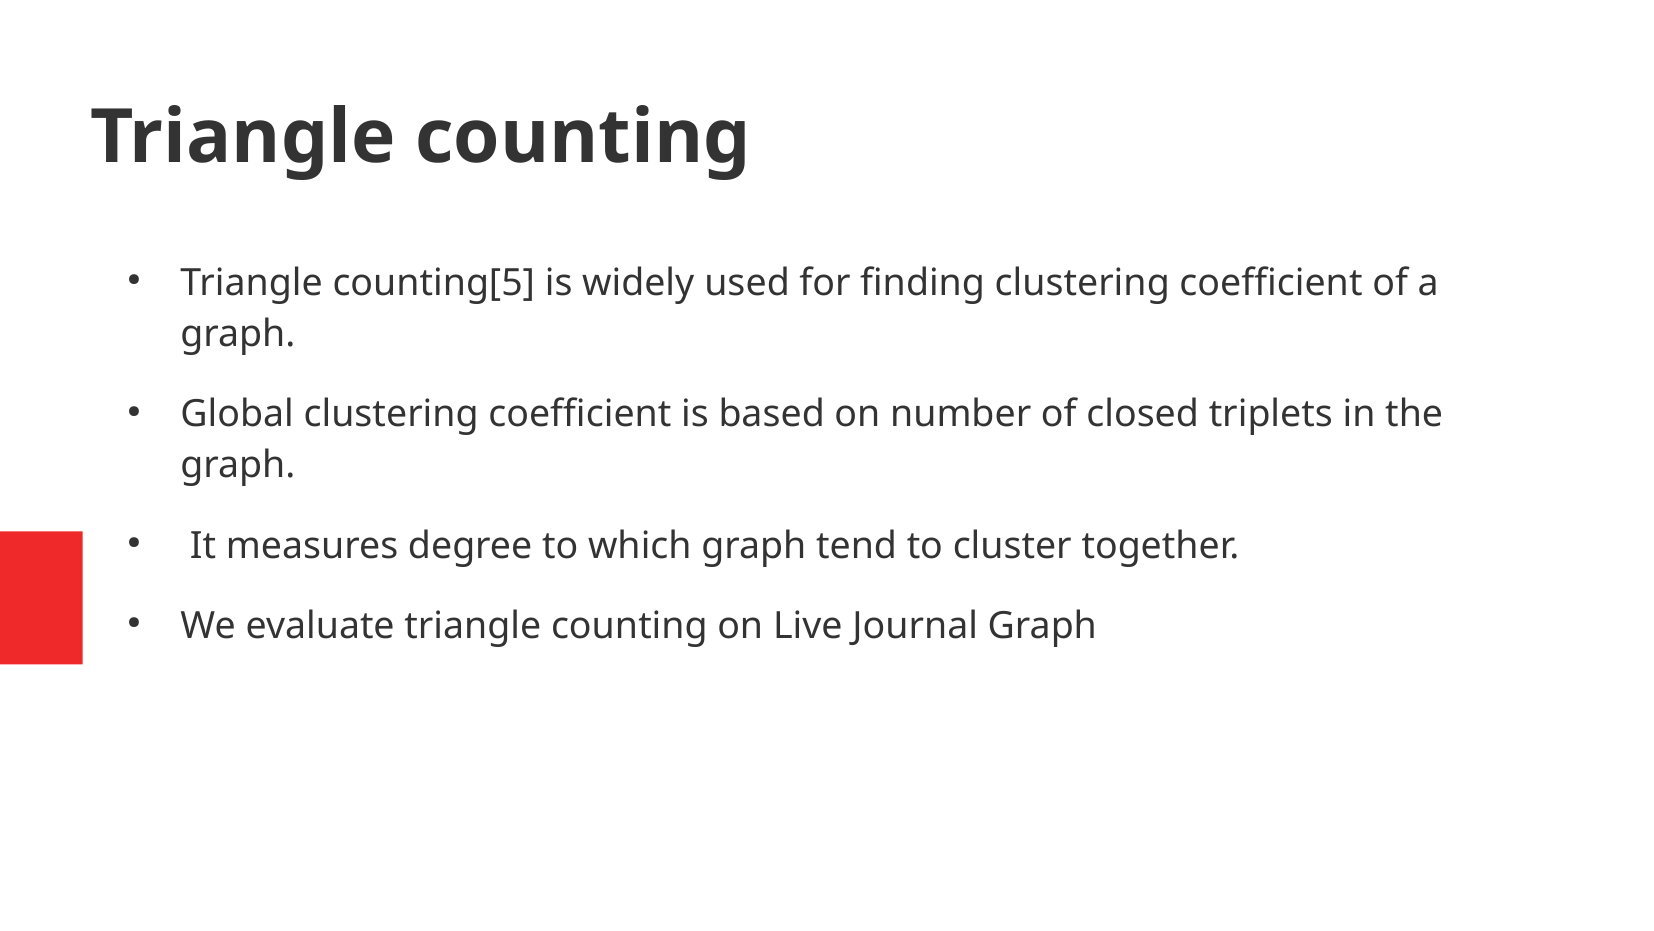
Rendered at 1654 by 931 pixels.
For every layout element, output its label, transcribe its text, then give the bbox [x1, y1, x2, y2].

title Triangle counting [90, 45, 1496, 223]
list Triangle counting[5] is widely used for finding clustering coefficient of a graph. Global clustering coefficient is based on number of closed triplets in the graph. It measures degree to which graph tend to cluster together. We evaluate triangle counting on Live Journal Graph [109, 255, 1516, 796]
